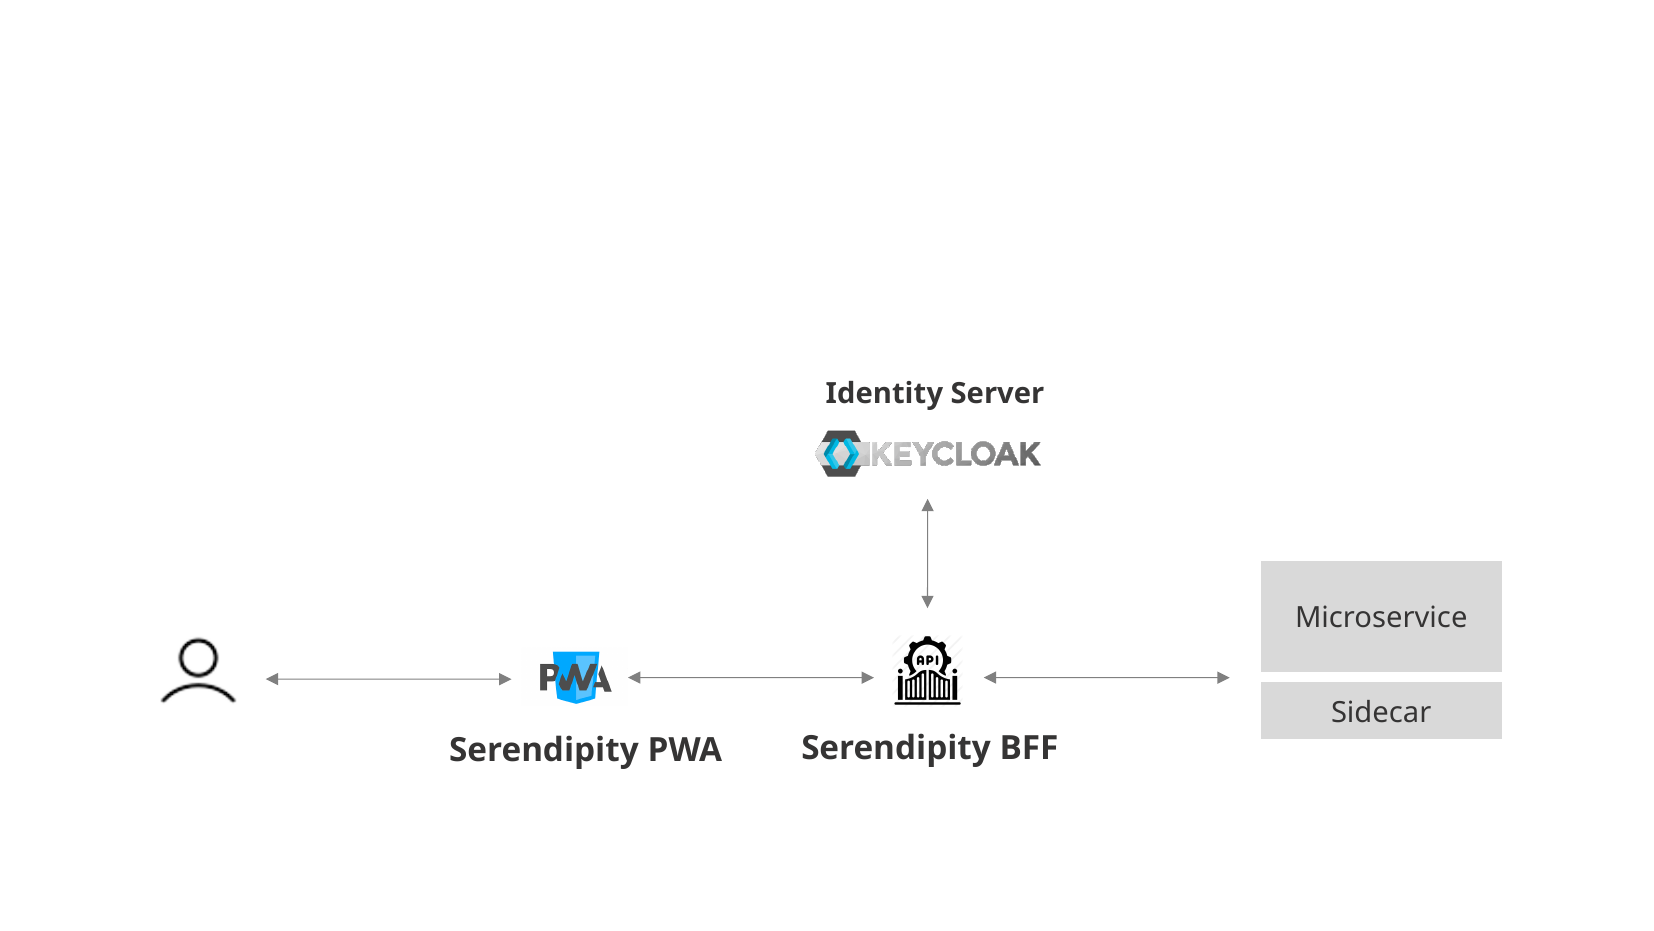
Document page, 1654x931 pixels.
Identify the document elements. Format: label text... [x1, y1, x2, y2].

text_box Serendipity PWA [419, 720, 753, 776]
text_box Sidecar [1261, 682, 1502, 739]
text_box Microservice [1261, 561, 1502, 672]
picture [892, 635, 963, 707]
text_box Serendipity BFF [767, 718, 1093, 774]
picture [811, 424, 1066, 481]
text_box Identity Server [795, 367, 1075, 418]
picture [159, 631, 239, 732]
picture [521, 647, 628, 706]
